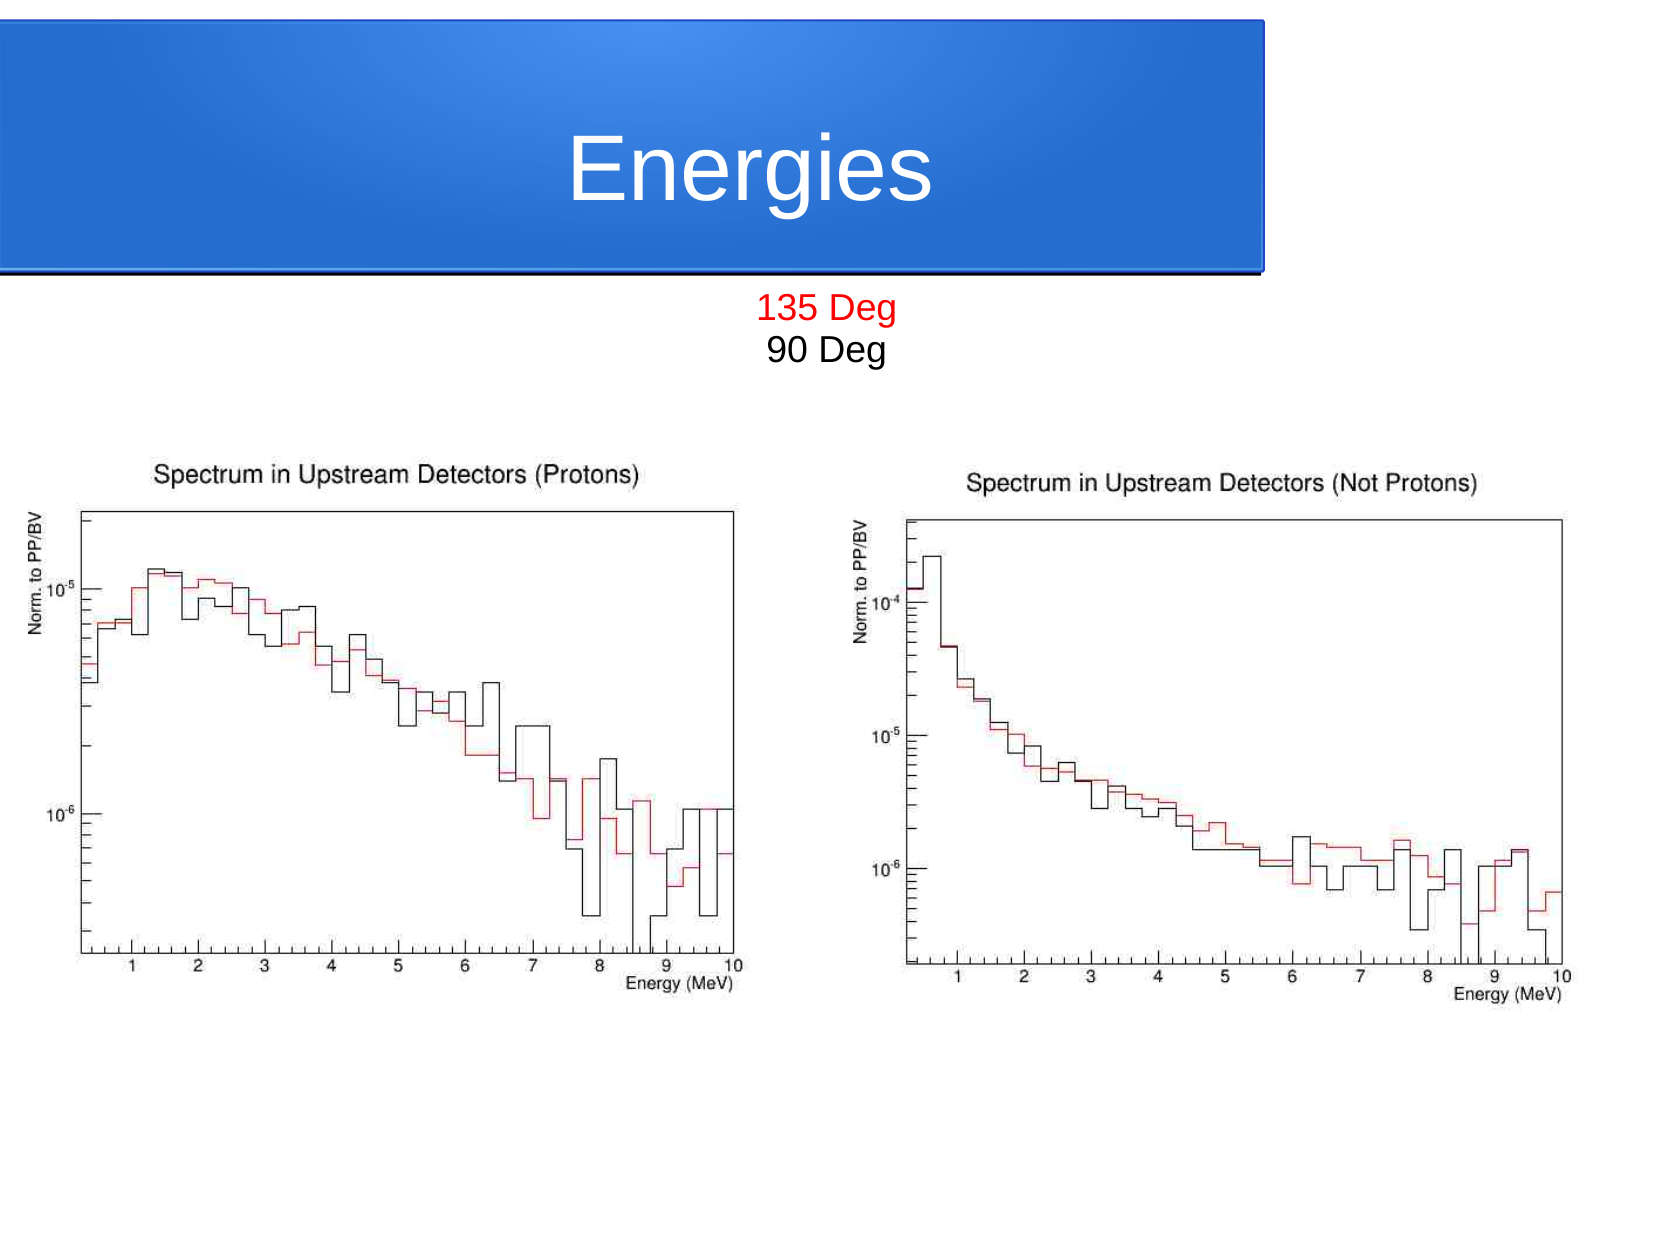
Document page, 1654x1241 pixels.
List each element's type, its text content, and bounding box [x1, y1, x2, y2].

title Energies [566, 78, 1087, 257]
text_box 135 Deg 90 Deg [676, 278, 977, 378]
picture [825, 464, 1644, 1020]
picture [0, 456, 815, 1009]
